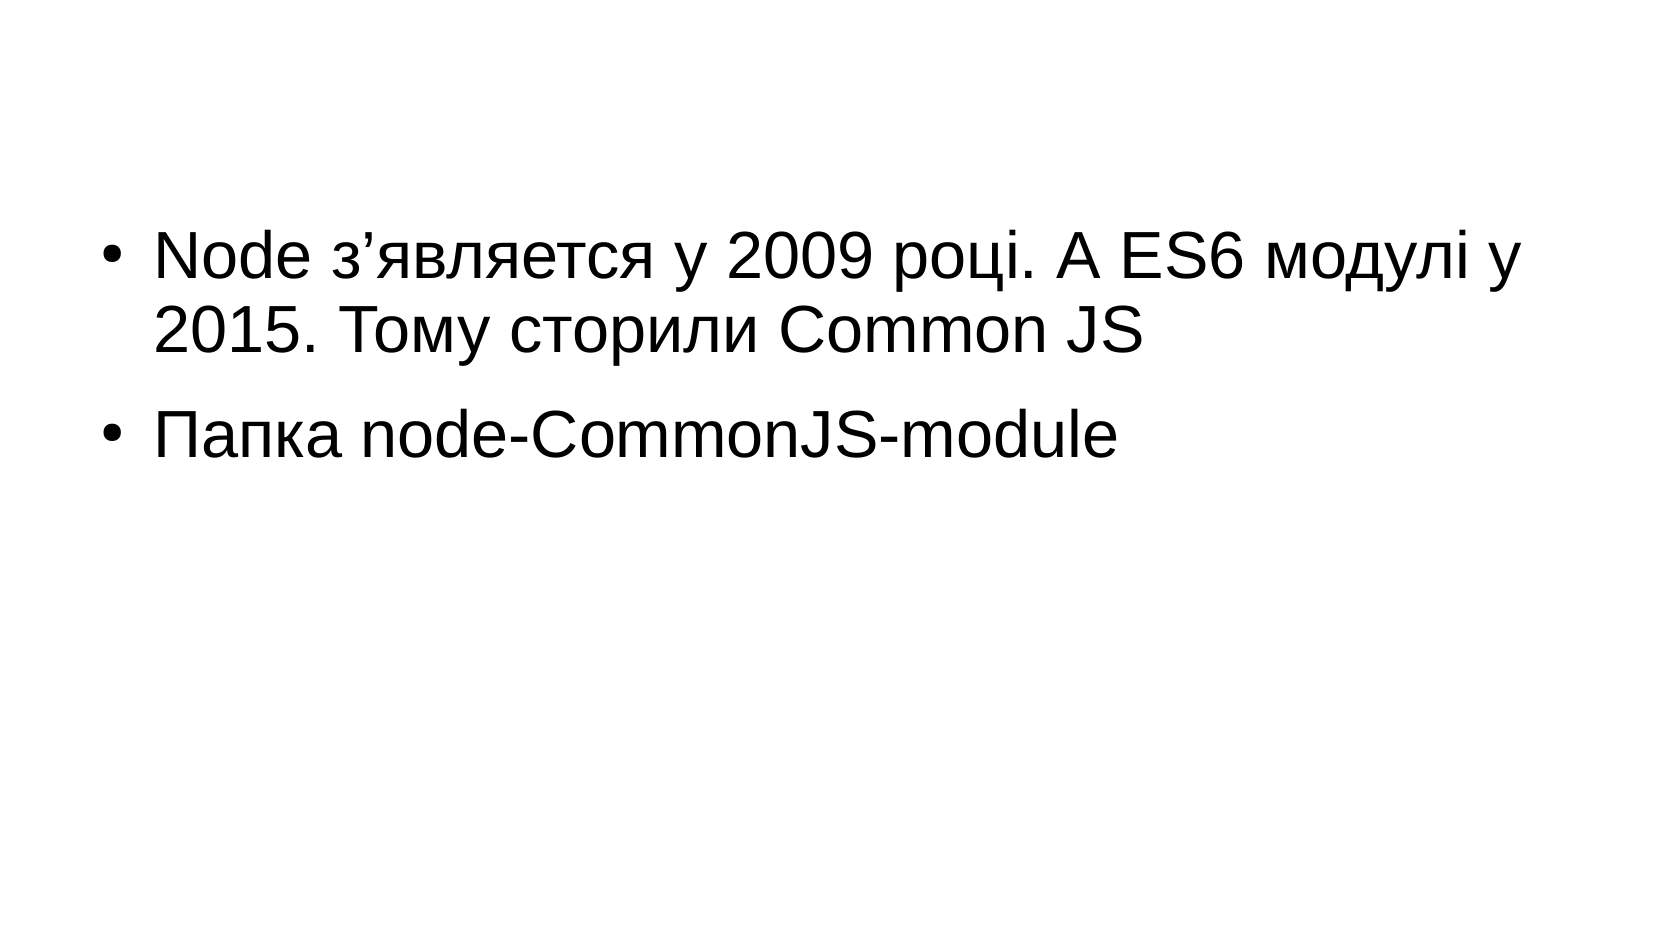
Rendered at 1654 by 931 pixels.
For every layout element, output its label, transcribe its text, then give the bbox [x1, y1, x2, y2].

list Node з’является у 2009 році. А ES6 модулі у 2015. Тому сторили Common JS Папка node-CommonJS-module [82, 217, 1571, 758]
